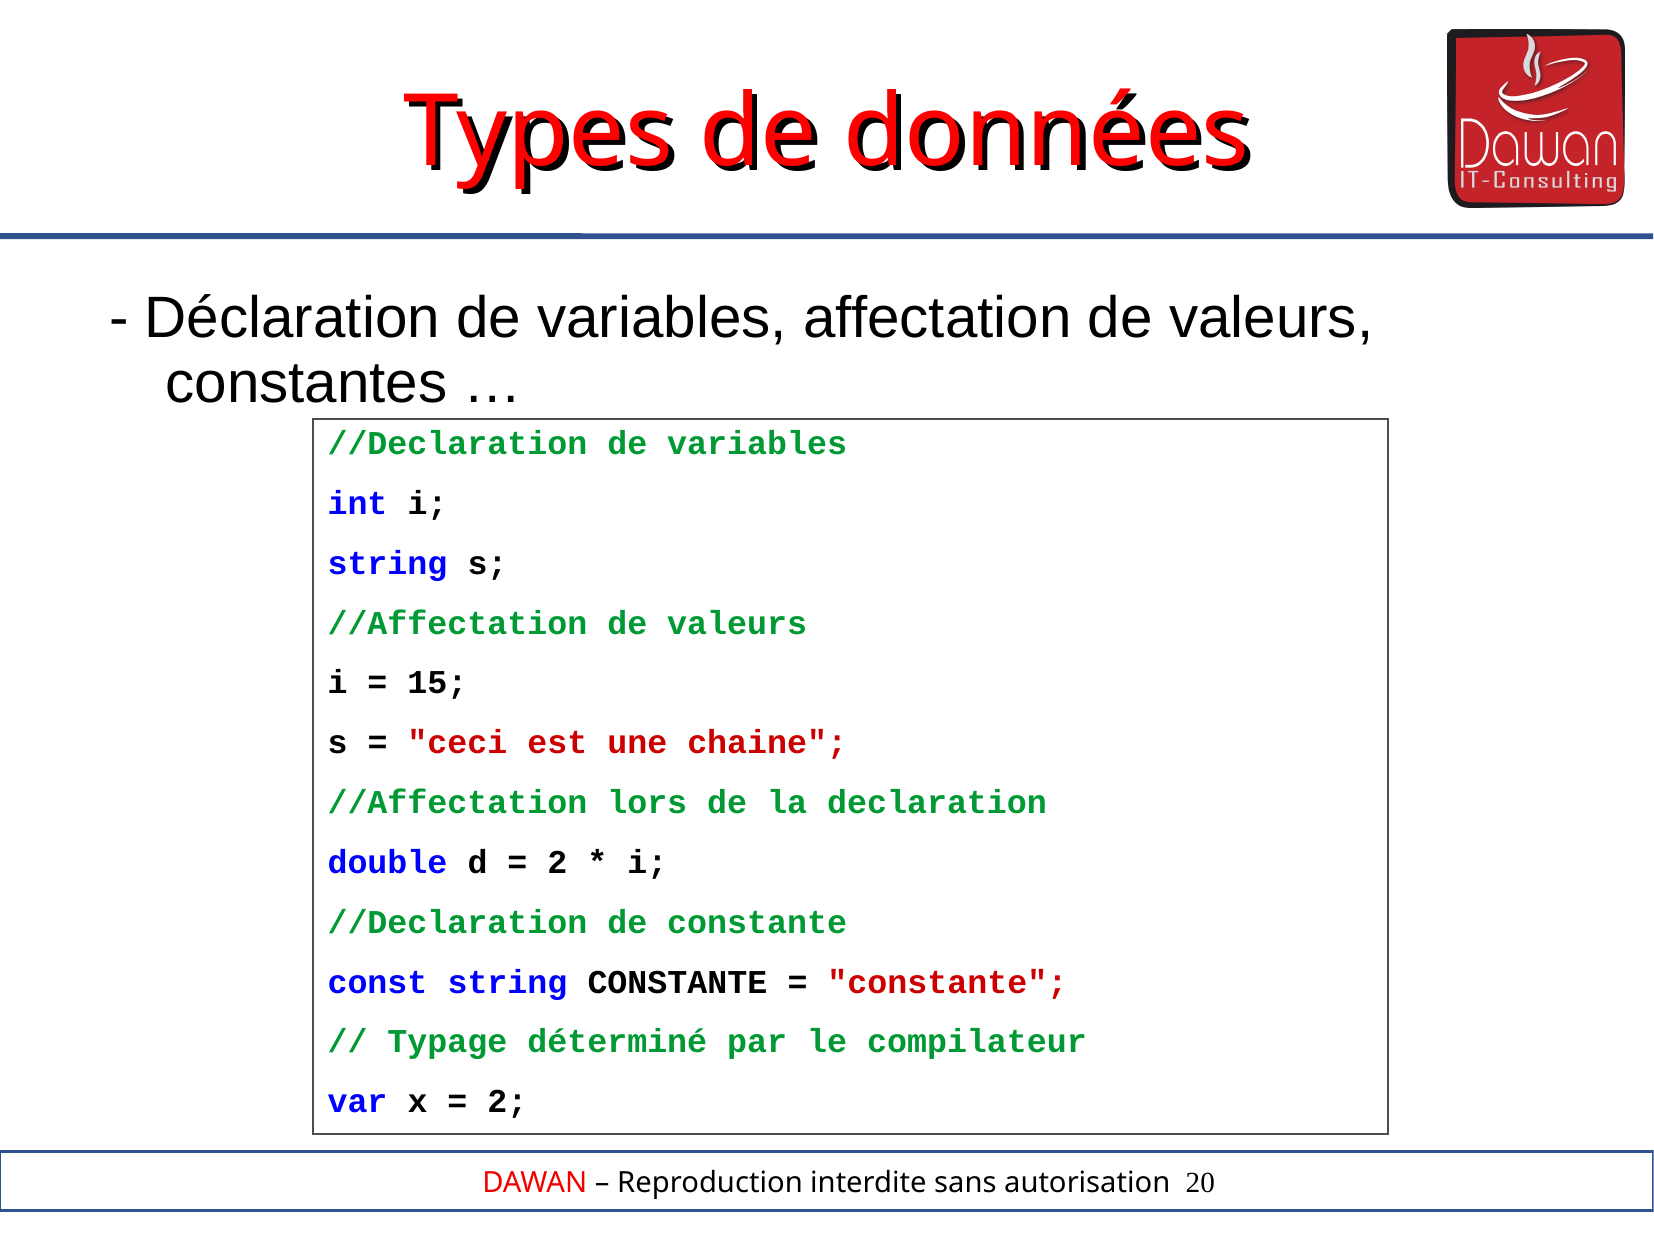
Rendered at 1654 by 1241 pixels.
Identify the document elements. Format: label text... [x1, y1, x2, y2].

text_box [1185, 1163, 1565, 1228]
text_box - Déclaration de variables, affectation de valeurs, constantes … [94, 277, 1571, 1115]
text_box Types de données [88, 50, 1565, 182]
text_box //Declaration de variables int i; string s; //Affectation de valeurs i = 15; s = "ceci est une chaine"; //Affectation lors de la declaration double d = 2 * i; //Declaration de constante const string CONSTANTE = "constante"; // Typage déterminé par le compilateur var x = 2; [312, 419, 1388, 1134]
